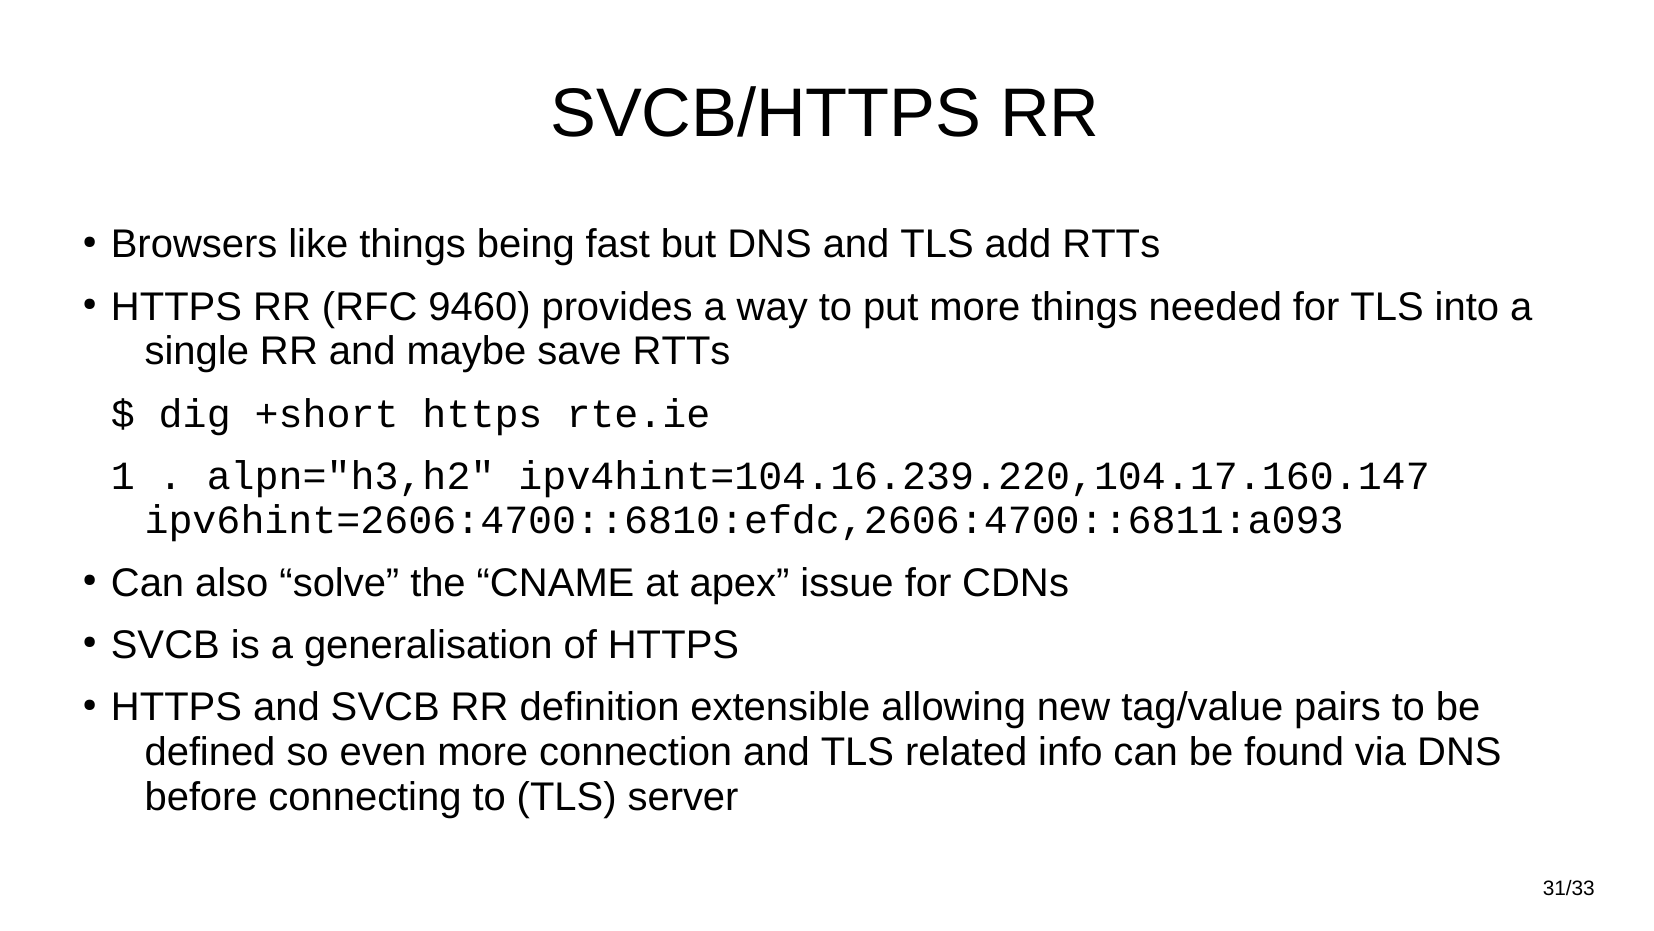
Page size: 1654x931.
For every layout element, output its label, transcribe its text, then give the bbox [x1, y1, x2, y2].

title SVCB/HTTPS RR [82, 37, 1568, 191]
list Browsers like things being fast but DNS and TLS add RTTs HTTPS RR (RFC 9460) provides a way to put more things needed for TLS into a single RR and maybe save RTTs $ dig +short https rte.ie 1 . alpn="h3,h2" ipv4hint=104.16.239.220,104.17.160.147 ipv6hint=2606:4700::6810:efdc,2606:4700::6811:a093 Can also “solve” the “CNAME at apex” issue for CDNs SVCB is a generalisation of HTTPS HTTPS and SVCB RR definition extensible allowing new tag/value pairs to be defined so even more connection and TLS related info can be found via DNS before connecting to (TLS) server [82, 217, 1568, 820]
